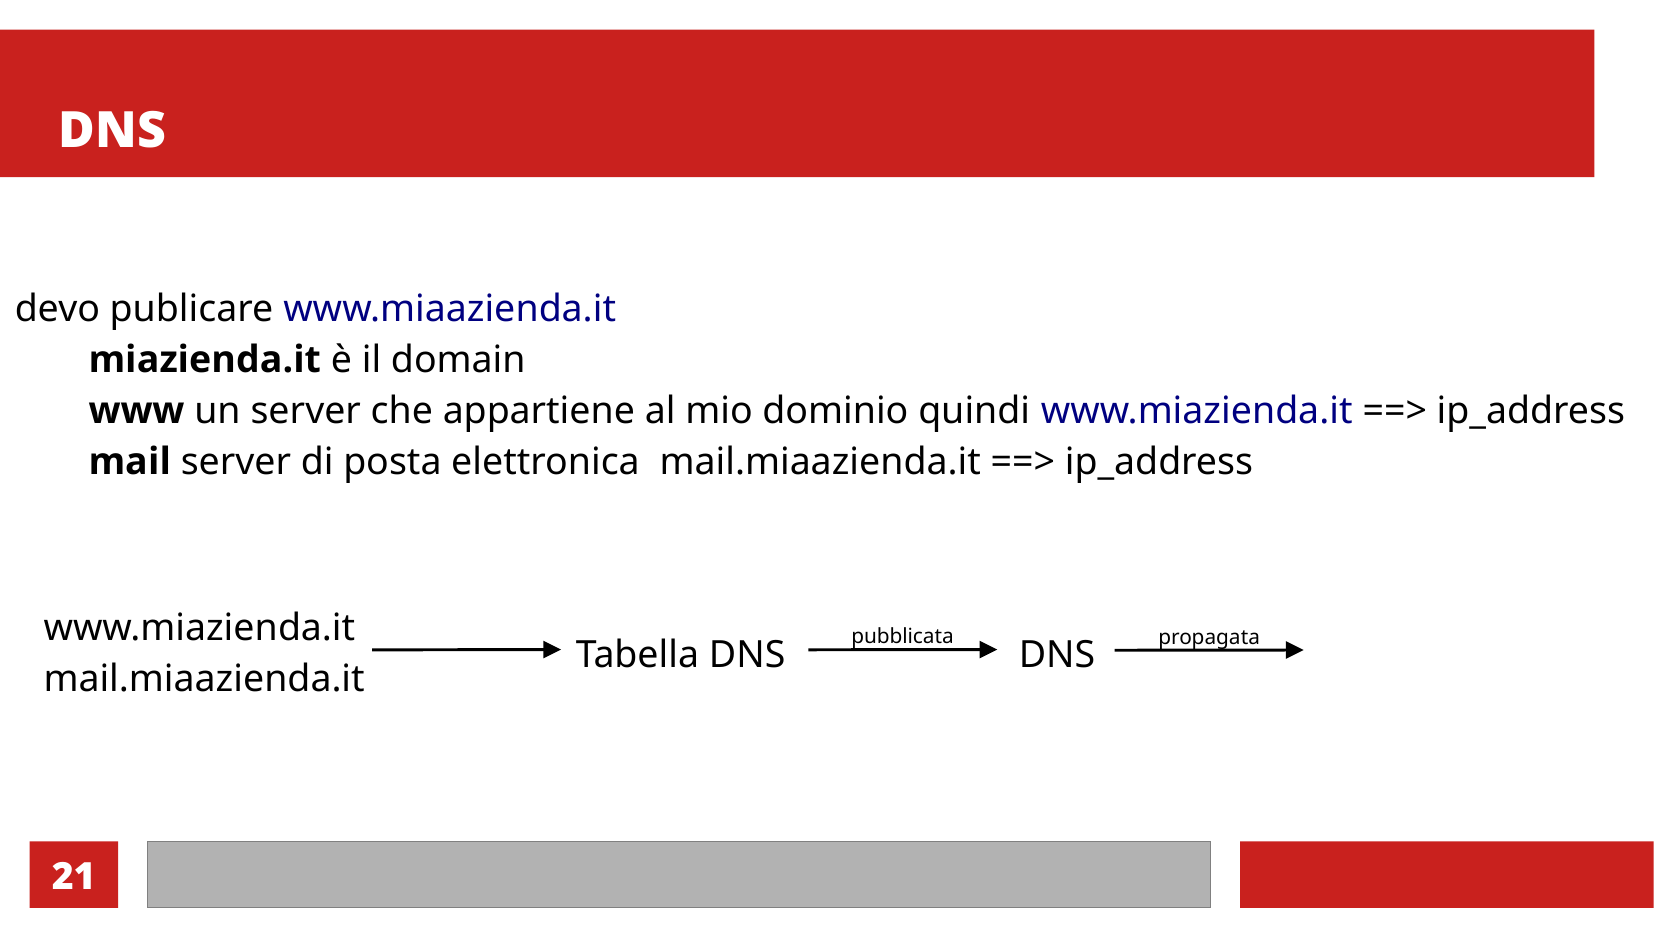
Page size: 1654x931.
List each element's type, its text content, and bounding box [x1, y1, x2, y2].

title DNS [59, 44, 1595, 163]
text_box DNS [1003, 620, 1113, 677]
text_box devo publicare www.miaazienda.it miazienda.it è il domain www un server che appartiene al mio dominio quindi www.miazienda.it ==> ip_address mail server di posta elettronica mail.miaazienda.it ==> ip_address [0, 274, 1568, 532]
text_box Tabella DNS [561, 620, 800, 677]
text_box www.miazienda.it mail.miaazienda.it [28, 592, 638, 709]
